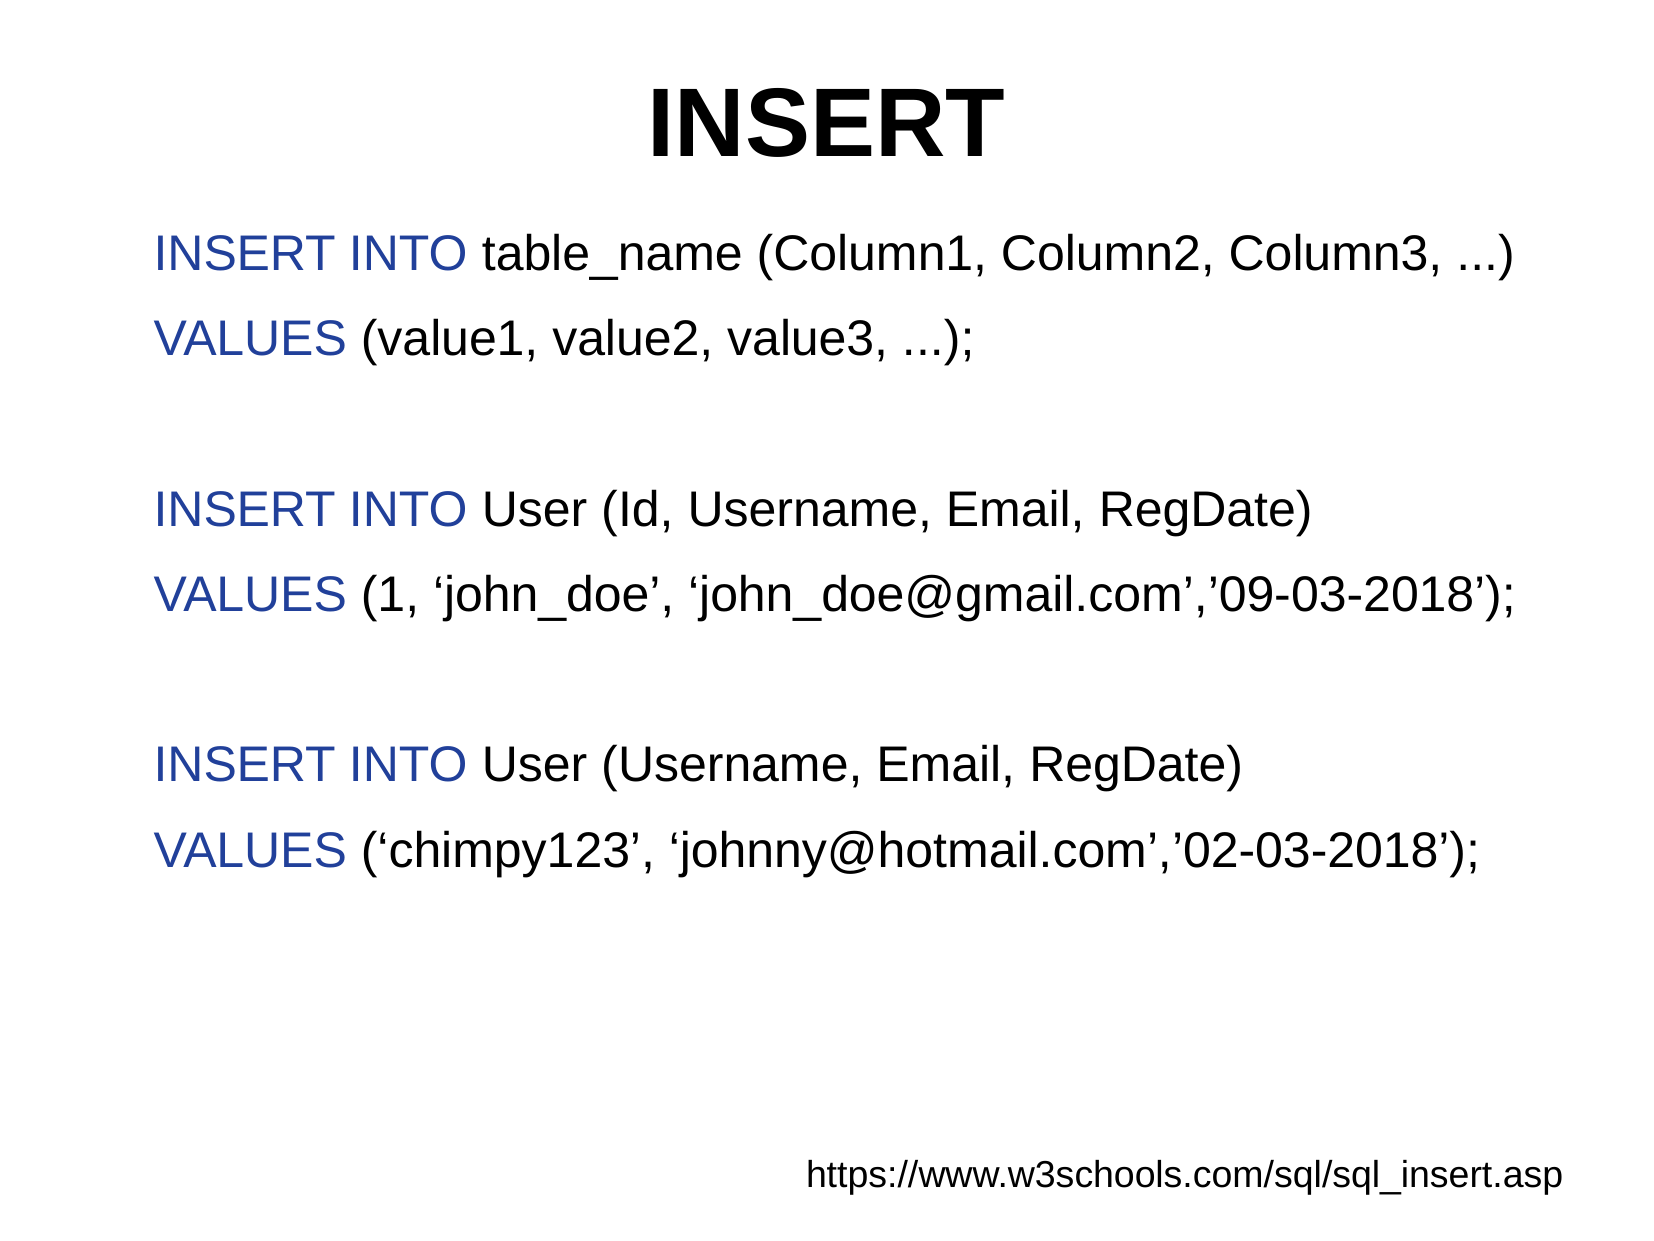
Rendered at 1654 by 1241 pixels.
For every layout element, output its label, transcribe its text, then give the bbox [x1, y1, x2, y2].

text_box https://www.w3schools.com/sql/sql_insert.asp [791, 1145, 1619, 1203]
title INSERT [82, 49, 1571, 196]
list INSERT INTO table_name (Column1, Column2, Column3, ...) VALUES (value1, value2, value3, ...); INSERT INTO User (Id, Username, Email, RegDate) VALUES (1, ‘john_doe’, ‘john_doe@gmail.com’,’09-03-2018’); INSERT INTO User (Username, Email, RegDate) VALUES (‘chimpy123’, ‘johnny@hotmail.com’,’02-03-2018’); [82, 225, 1538, 1186]
